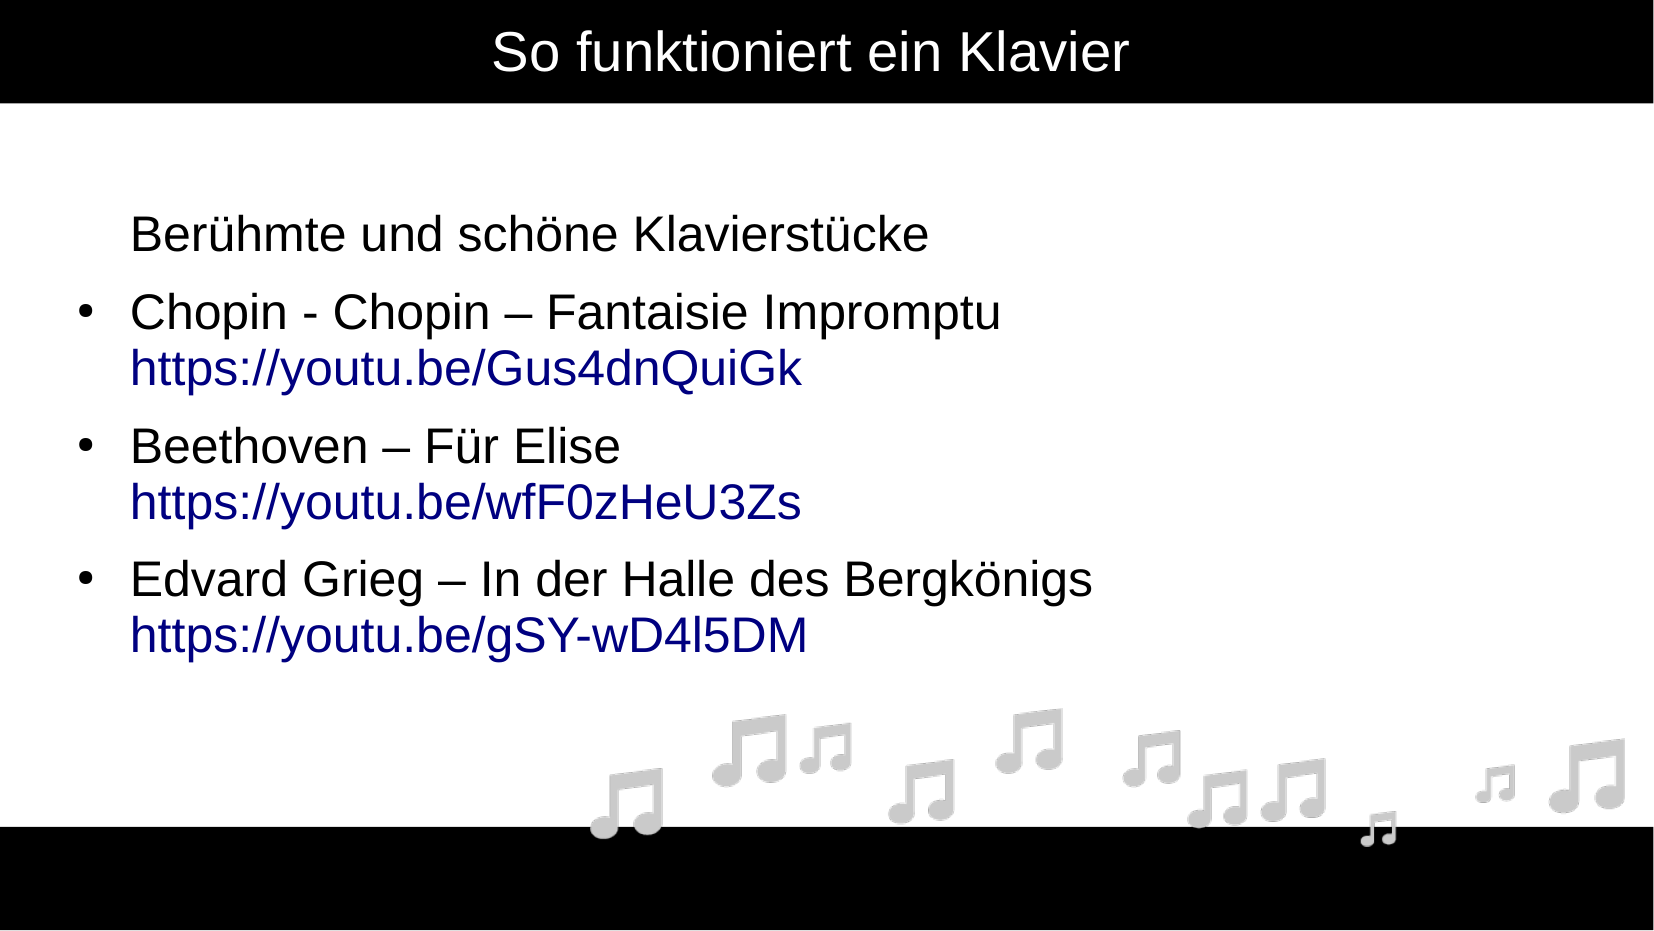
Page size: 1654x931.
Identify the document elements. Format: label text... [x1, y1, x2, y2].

list Berühmte und schöne Klavierstücke Chopin - Chopin – Fantaisie Impromptu https://youtu.be/Gus4dnQuiGk Beethoven – Für Elise https://youtu.be/wfF0zHeU3Zs Edvard Grieg – In der Halle des Bergkönigs https://youtu.be/gSY-wD4l5DM [59, 206, 1595, 798]
title So funktioniert ein Klavier [59, 6, 1595, 98]
